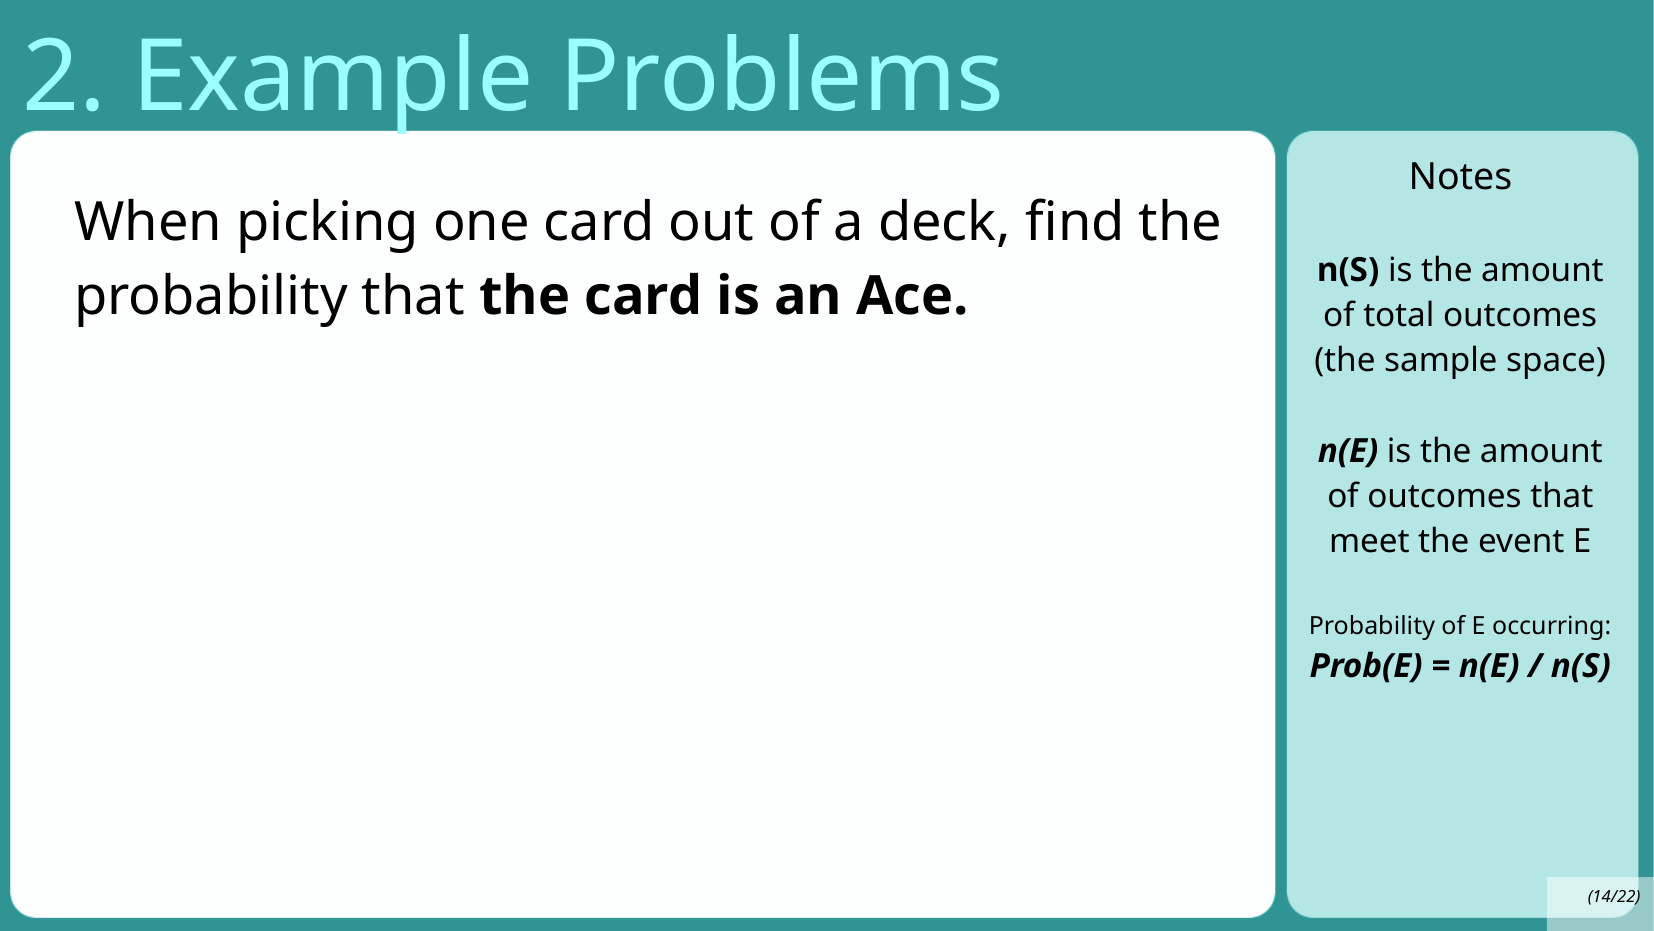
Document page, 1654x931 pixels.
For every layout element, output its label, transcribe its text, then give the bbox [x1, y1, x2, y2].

text_box Notes n(S) is the amount of total outcomes (the sample space) n(E) is the amount of outcomes that meet the event E Probability of E occurring: Prob(E) = n(E) / n(S) [1290, 141, 1631, 661]
title 2. Example Problems [22, 13, 1511, 130]
text_box When picking one card out of a deck, find the probability that the card is an Ace. [74, 182, 1244, 761]
text_box (<number>/22) [1546, 877, 1654, 931]
picture [0, 0, 1654, 931]
